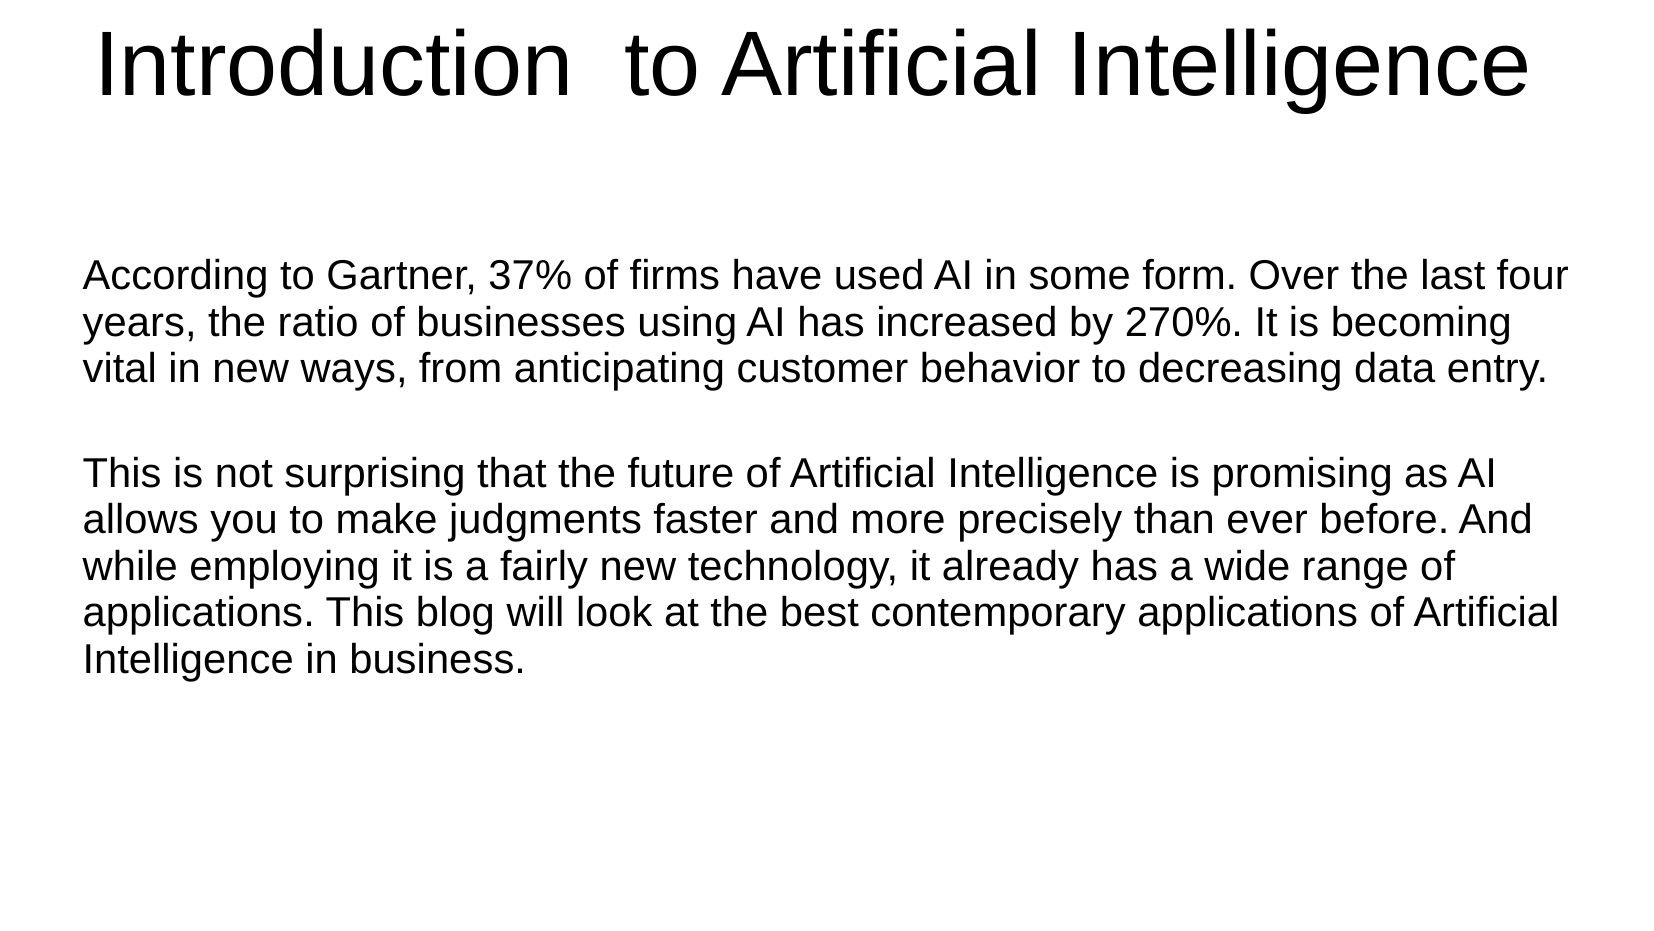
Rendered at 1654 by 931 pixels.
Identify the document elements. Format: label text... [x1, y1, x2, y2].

subtitle According to Gartner, 37% of firms have used AI in some form. Over the last four years, the ratio of businesses using AI has increased by 270%. It is becoming vital in new ways, from anticipating customer behavior to decreasing data entry. This is not surprising that the future of Artificial Intelligence is promising as AI allows you to make judgments faster and more precisely than ever before. And while employing it is a fairly new technology, it already has a wide range of applications. This blog will look at the best contemporary applications of Artificial Intelligence in business. [82, 199, 1571, 776]
title Introduction to Artificial Intelligence [82, 12, 1571, 199]
